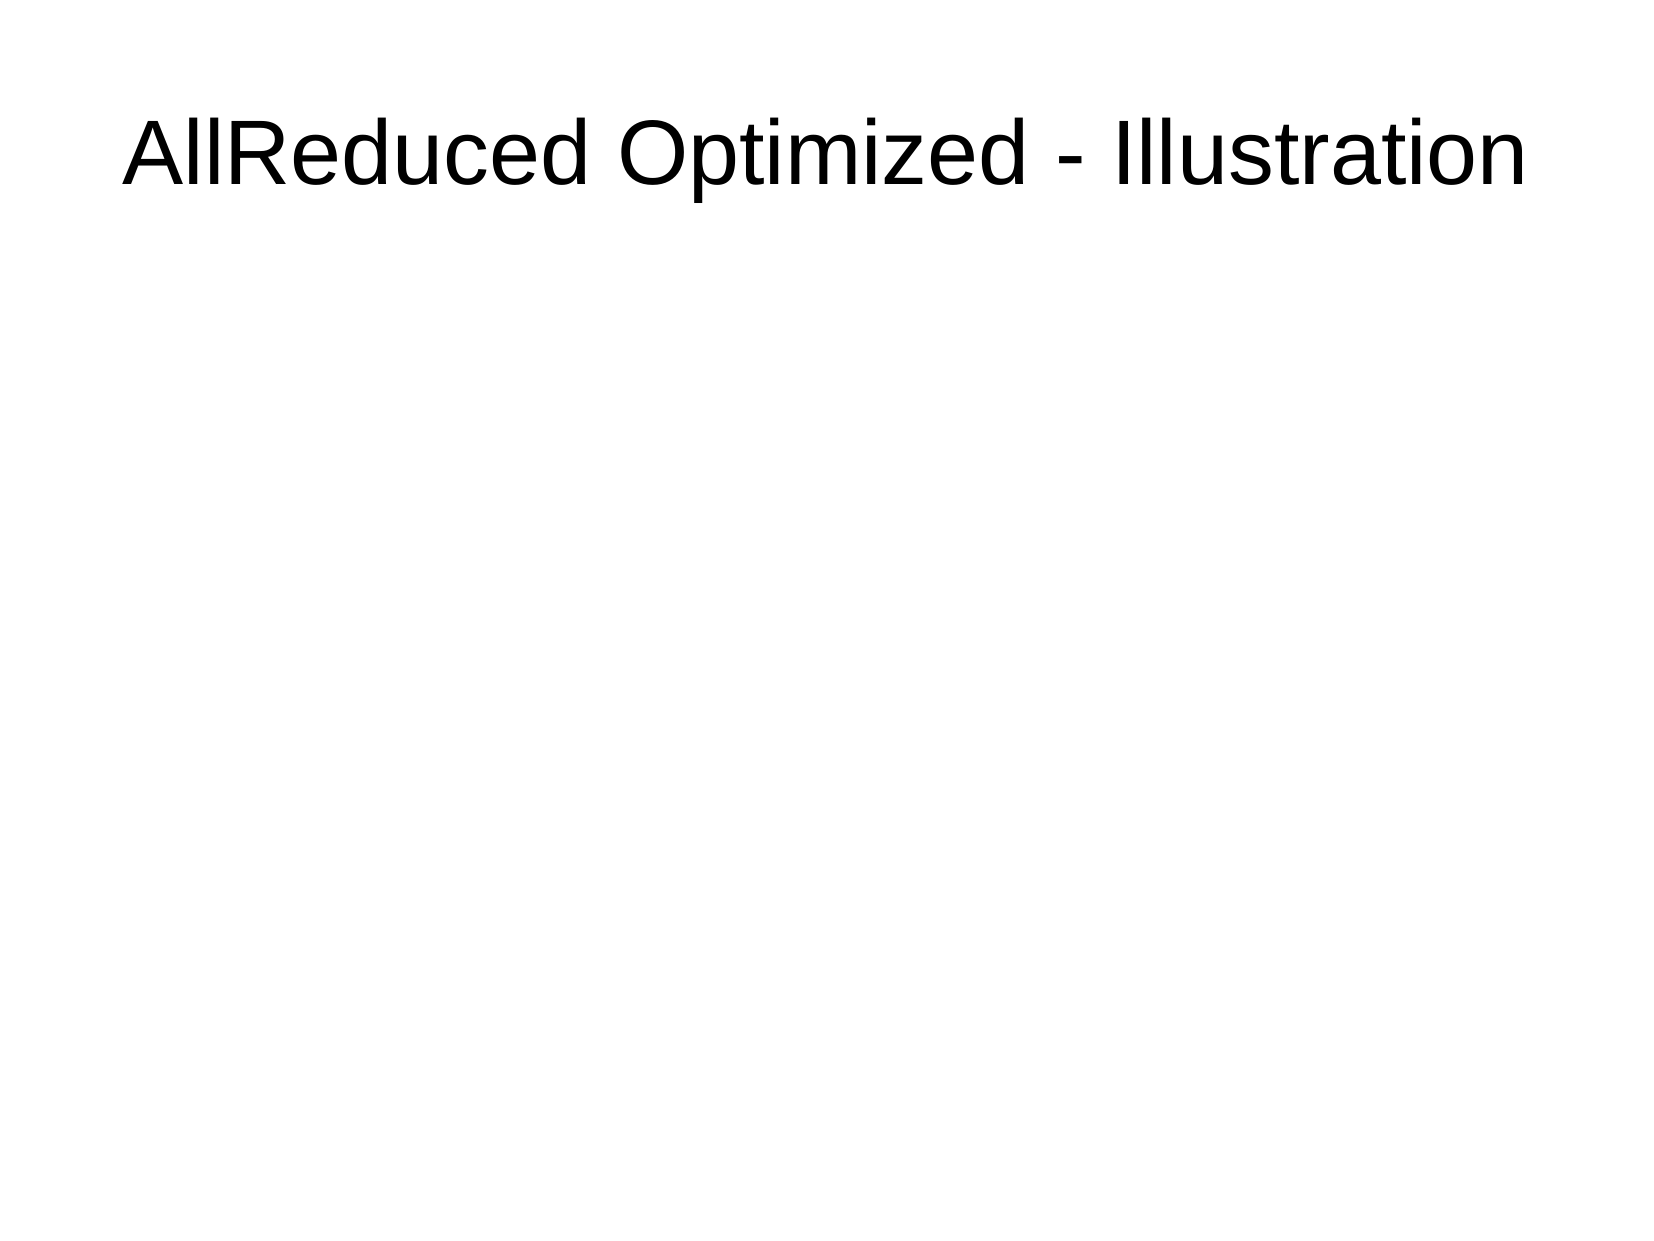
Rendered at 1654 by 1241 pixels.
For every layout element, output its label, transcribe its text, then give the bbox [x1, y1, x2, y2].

title AllReduced Optimized - Illustration [82, 49, 1571, 257]
